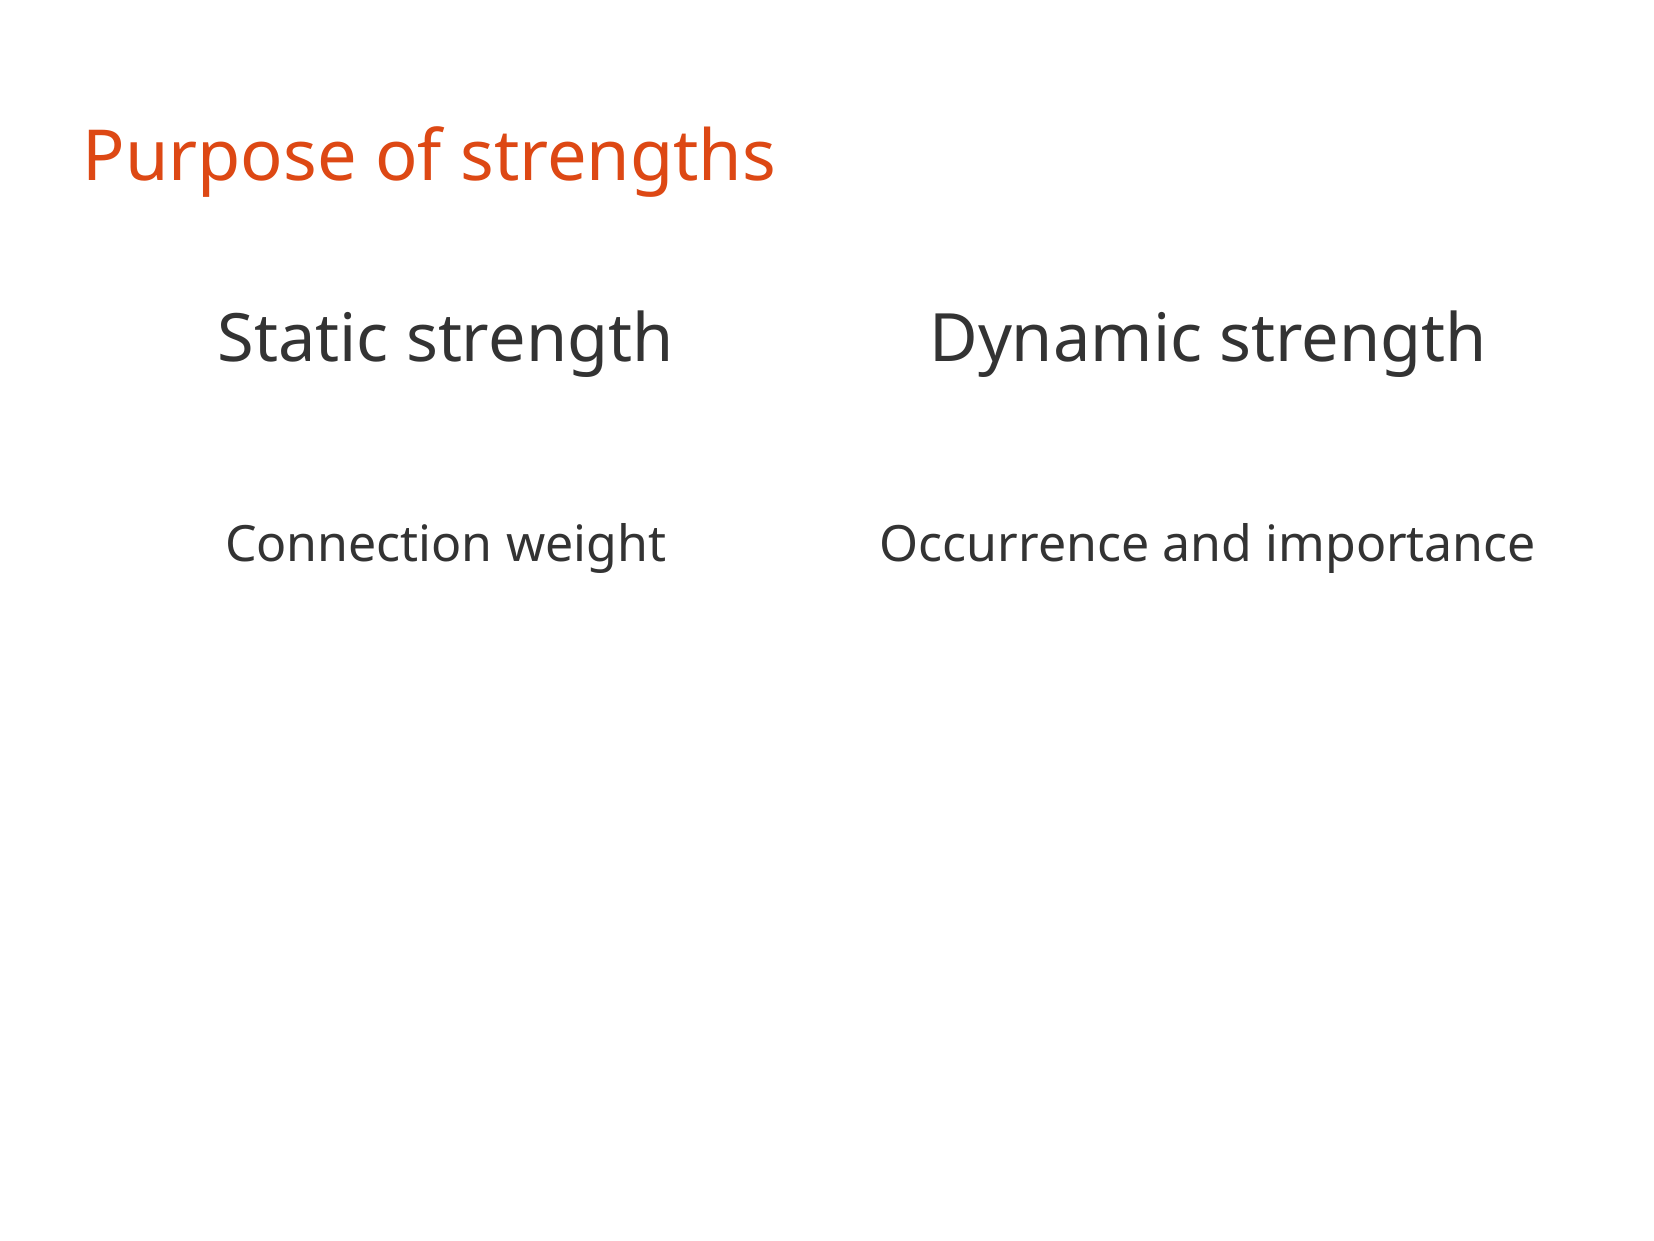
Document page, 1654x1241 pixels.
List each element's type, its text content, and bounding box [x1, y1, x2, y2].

title Purpose of strengths [82, 49, 1571, 257]
list Static strength Connection weight [82, 290, 809, 1010]
list Dynamic strength Occurrence and importance [845, 290, 1572, 1010]
